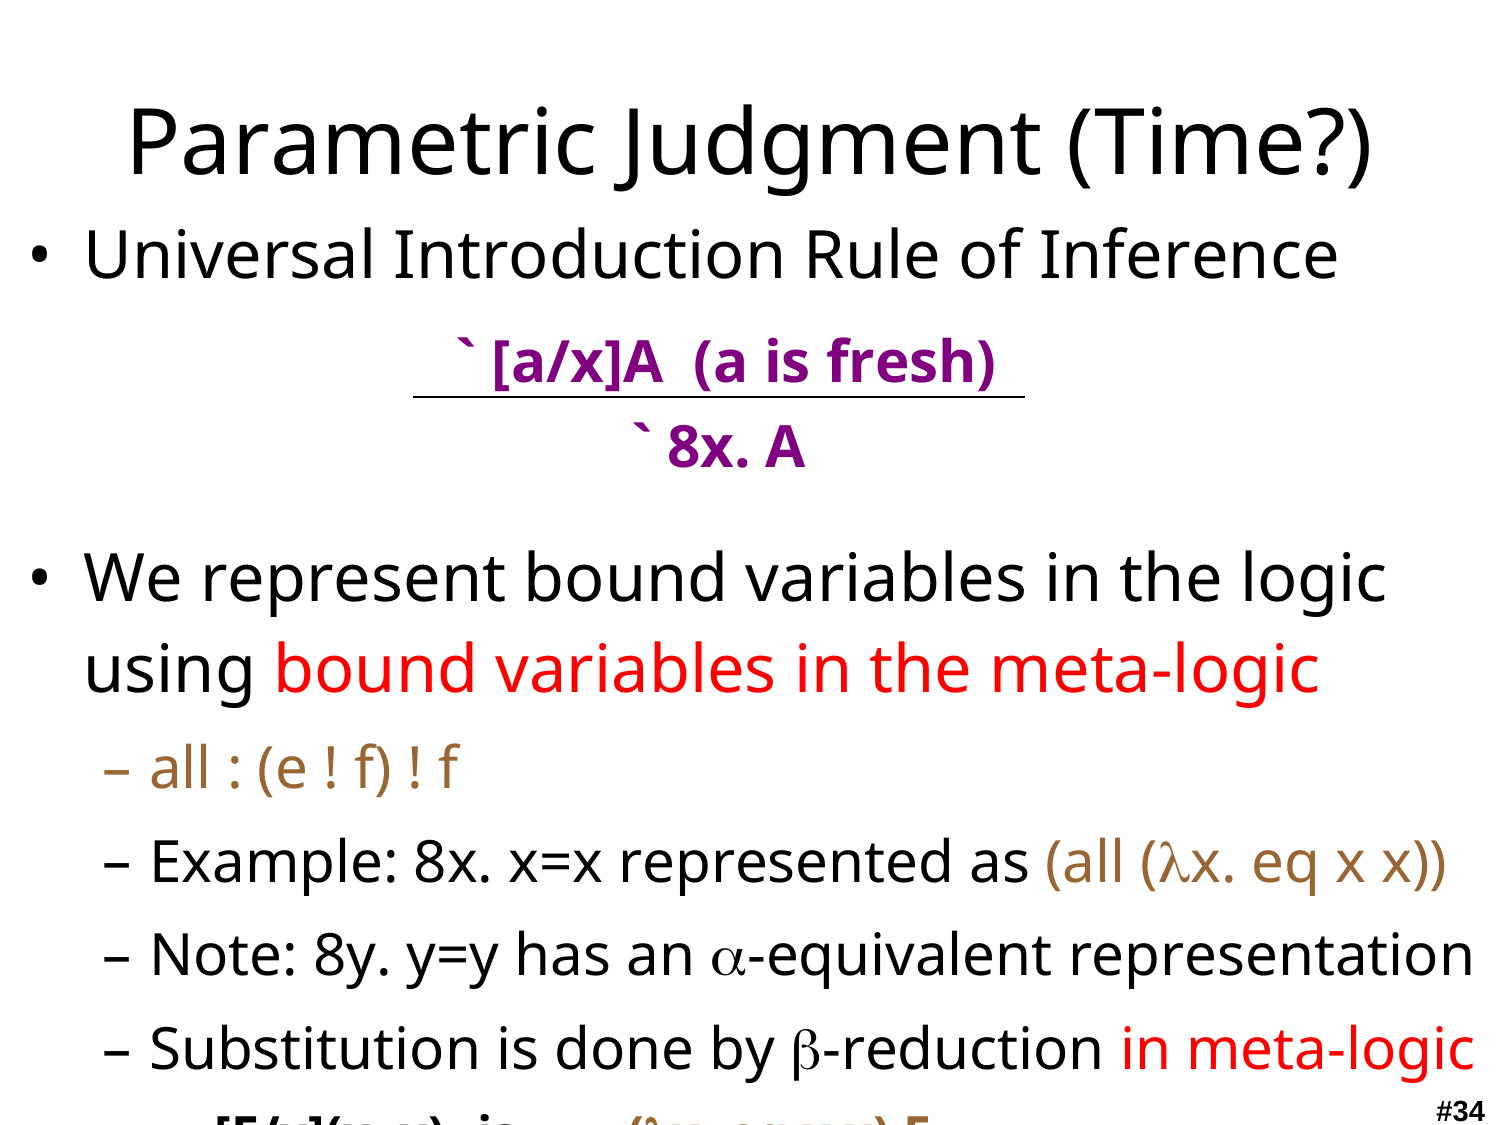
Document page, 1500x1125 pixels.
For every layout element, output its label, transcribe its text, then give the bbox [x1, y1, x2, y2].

text_box ` [a/x]A (a is fresh) [412, 312, 1025, 396]
text_box ` 8x. A [412, 398, 1025, 483]
list Universal Introduction Rule of Inference We represent bound variables in the logic using bound variables in the meta-logic all : (e ! f) ! f Example: 8x. x=x represented as (all (x. eq x x)) Note: 8y. y=y has an -equivalent representation Substitution is done by -reduction in meta-logic [E/x](x=x) is (x. eq x x) E [12, 200, 1500, 1088]
title Parametric Judgment (Time?) [24, 45, 1476, 200]
